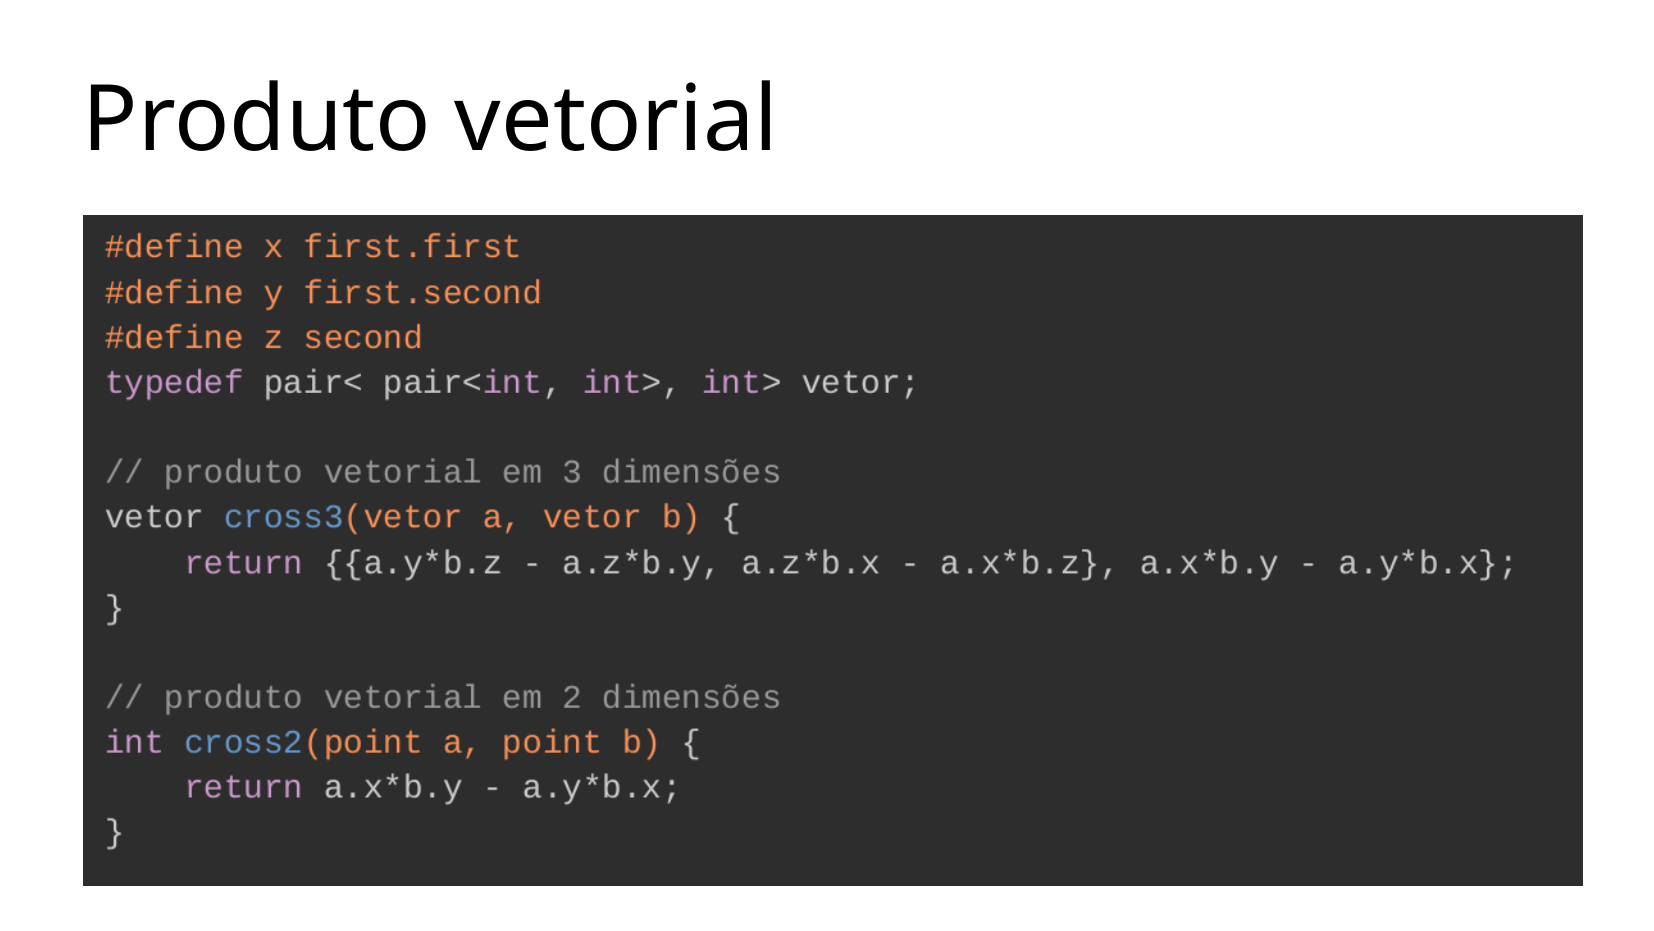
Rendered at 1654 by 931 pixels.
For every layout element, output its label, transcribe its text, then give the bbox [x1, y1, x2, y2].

title Produto vetorial [82, 37, 1571, 193]
picture [83, 215, 1583, 886]
